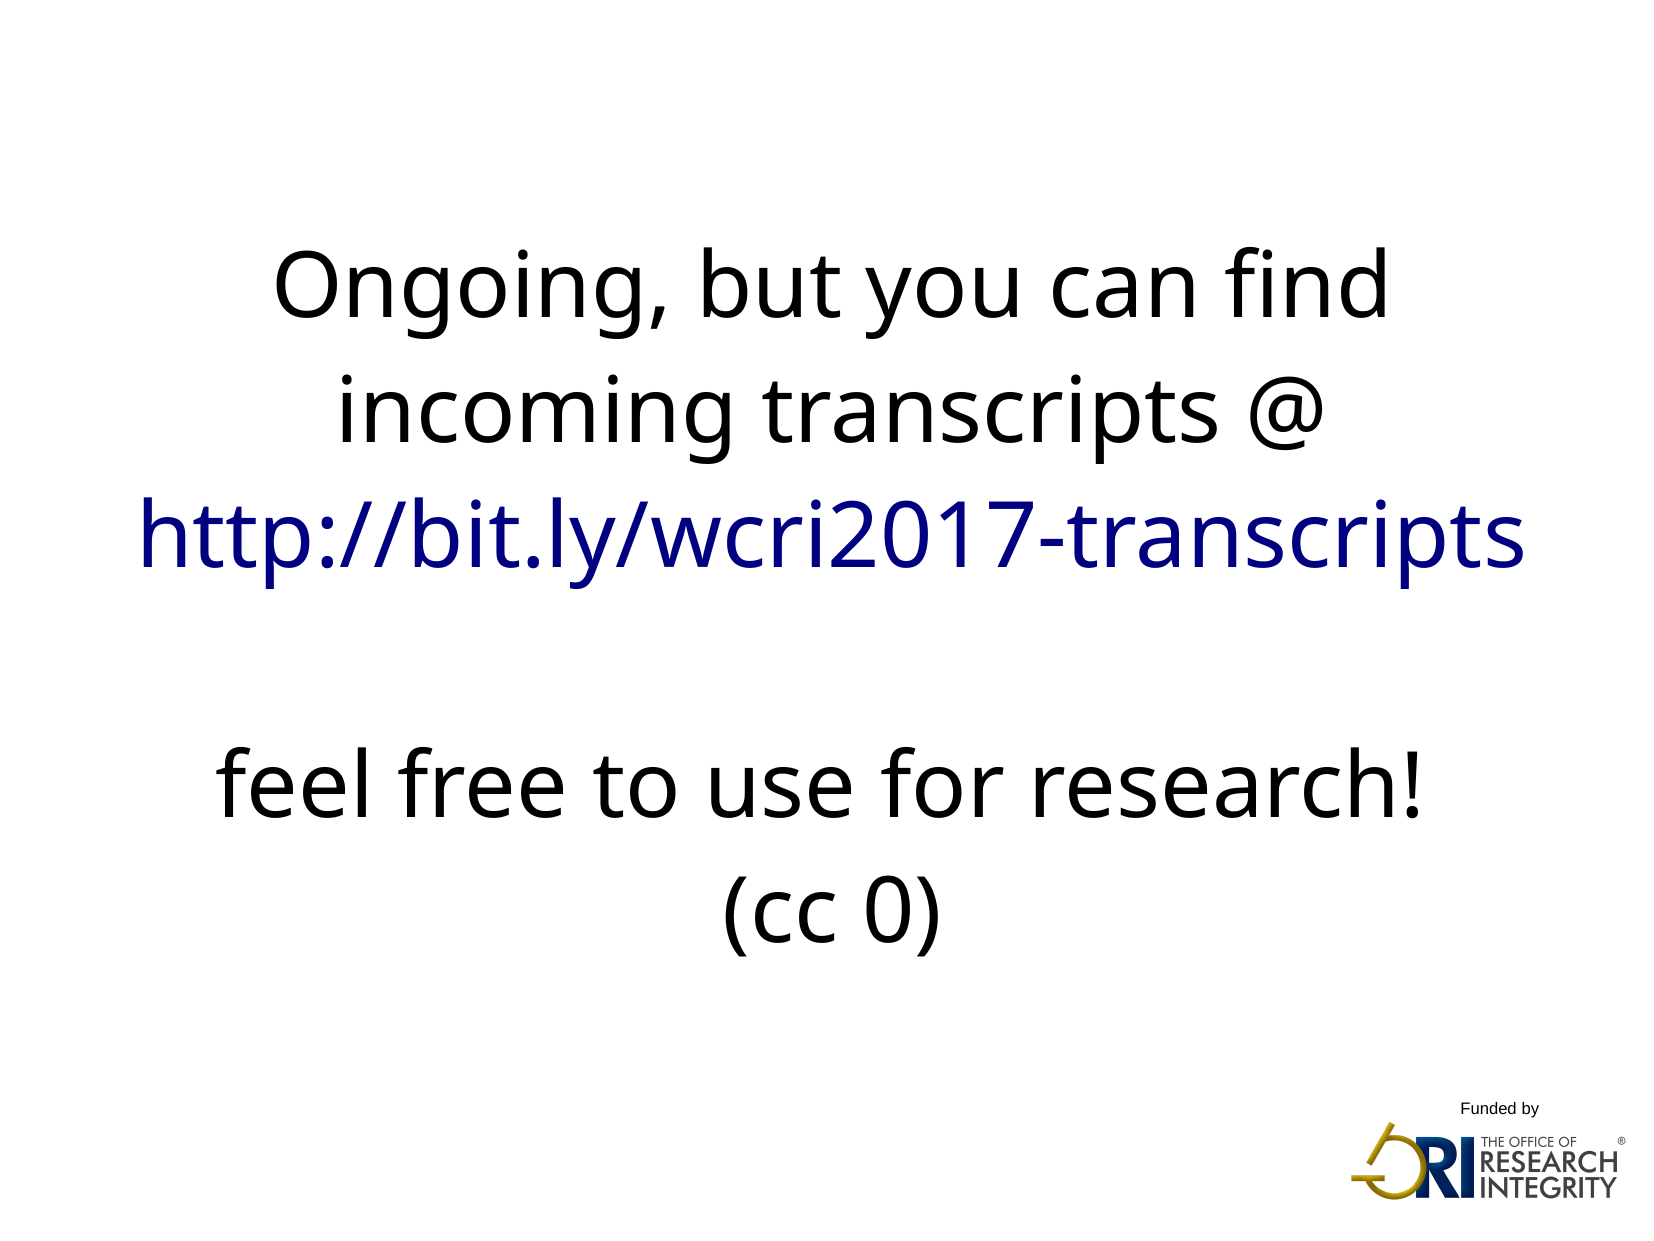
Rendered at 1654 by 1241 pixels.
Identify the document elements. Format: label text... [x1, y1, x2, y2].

picture [1341, 1109, 1636, 1216]
text_box Funded by [1380, 1091, 1621, 1126]
title Ongoing, but you can find incoming transcripts @ http://bit.ly/wcri2017-transcripts feel free to use for research! (cc 0) [11, 184, 1654, 1006]
